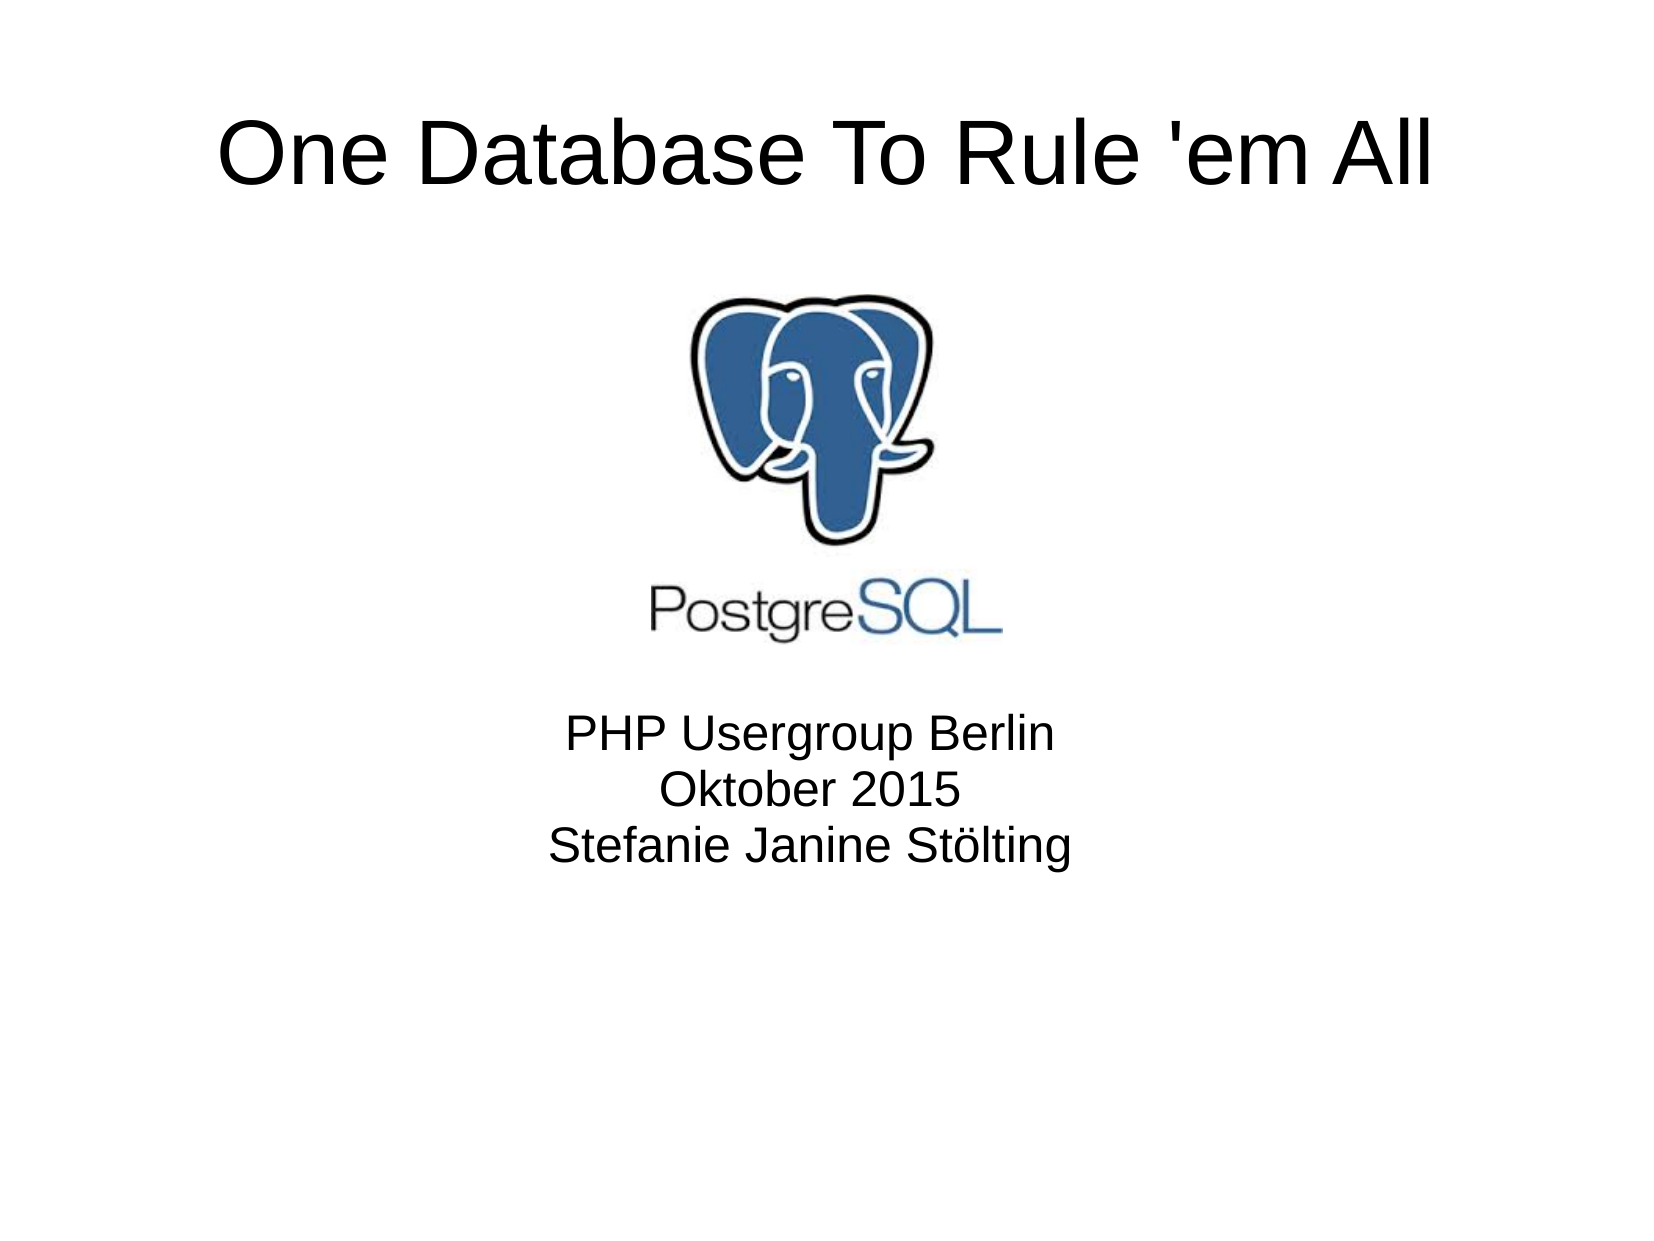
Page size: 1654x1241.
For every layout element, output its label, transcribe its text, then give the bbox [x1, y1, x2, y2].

picture [651, 294, 1003, 646]
subtitle PHP Usergroup Berlin Oktober 2015 Stefanie Janine Stölting [82, 290, 1538, 1010]
title One Database To Rule 'em All [82, 49, 1571, 257]
